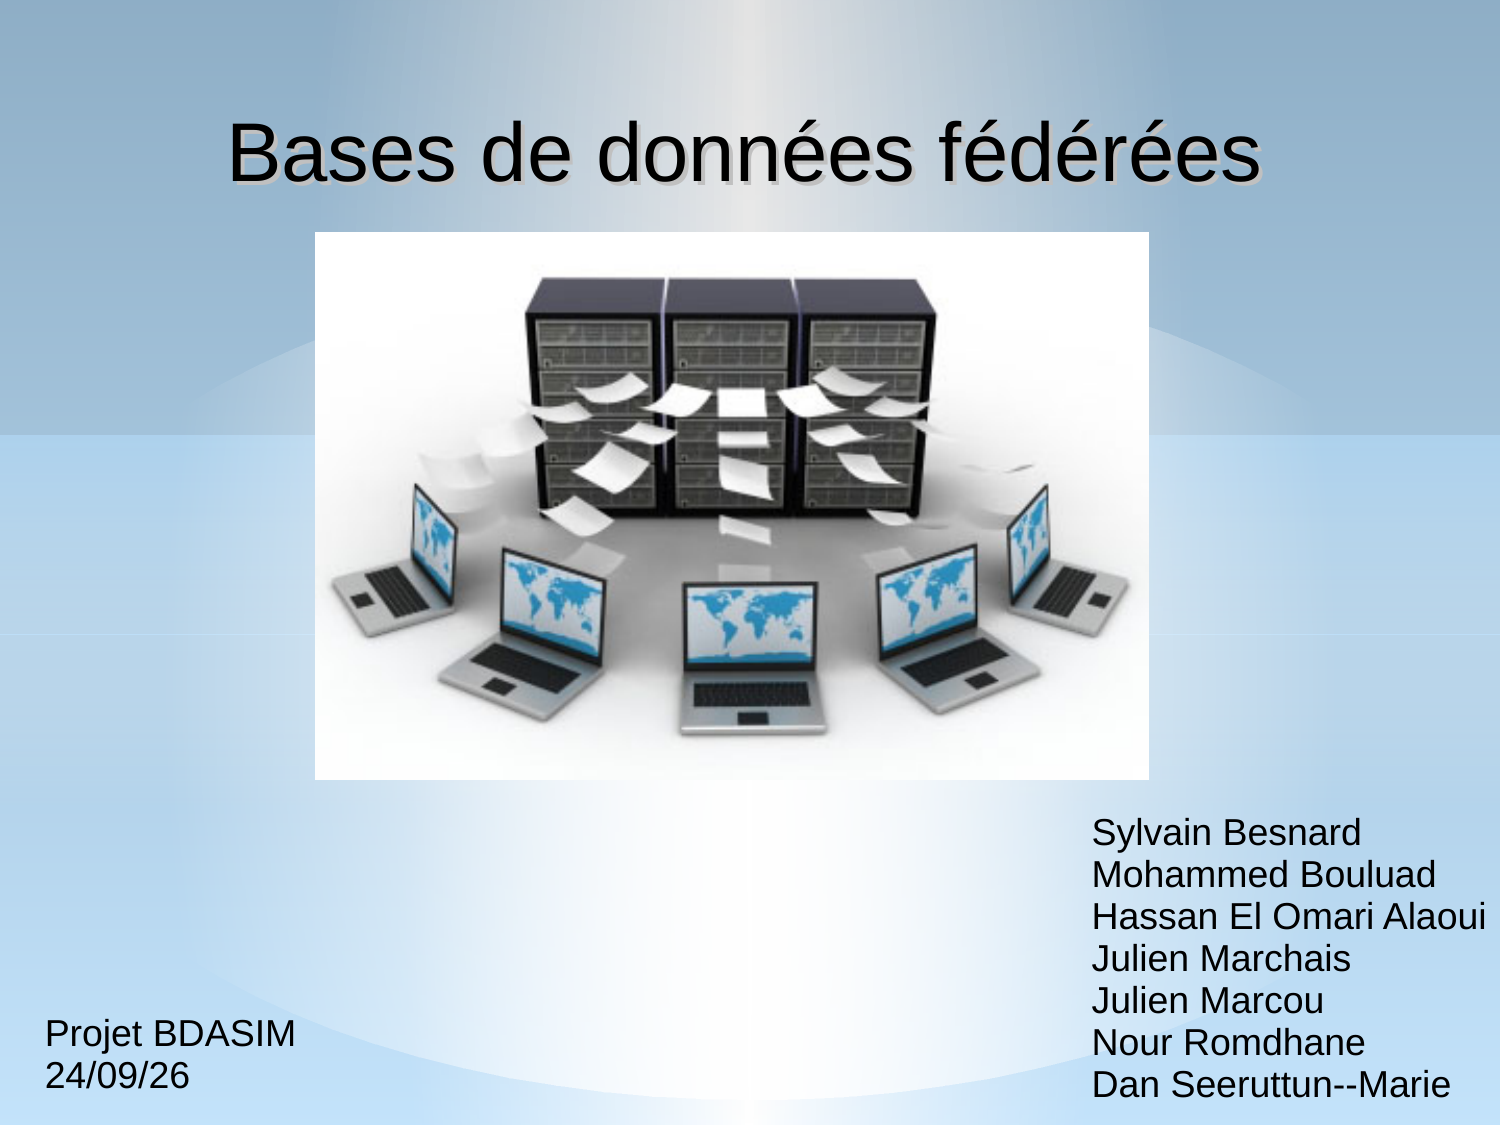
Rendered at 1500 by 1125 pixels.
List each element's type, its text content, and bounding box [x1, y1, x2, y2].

text_box Bases de données fédérées [152, 99, 1338, 207]
subtitle [134, 808, 1035, 1125]
text_box Projet BDASIM 25/11/15 [30, 1005, 312, 1104]
picture [315, 232, 1149, 781]
text_box Sylvain Besnard Mohammed Bouluad Hassan El Omari Alaoui Julien Marchais Julien Marcou Nour Romdhane Dan Seeruttun--Marie [1035, 804, 1500, 1125]
title [134, 513, 1312, 808]
